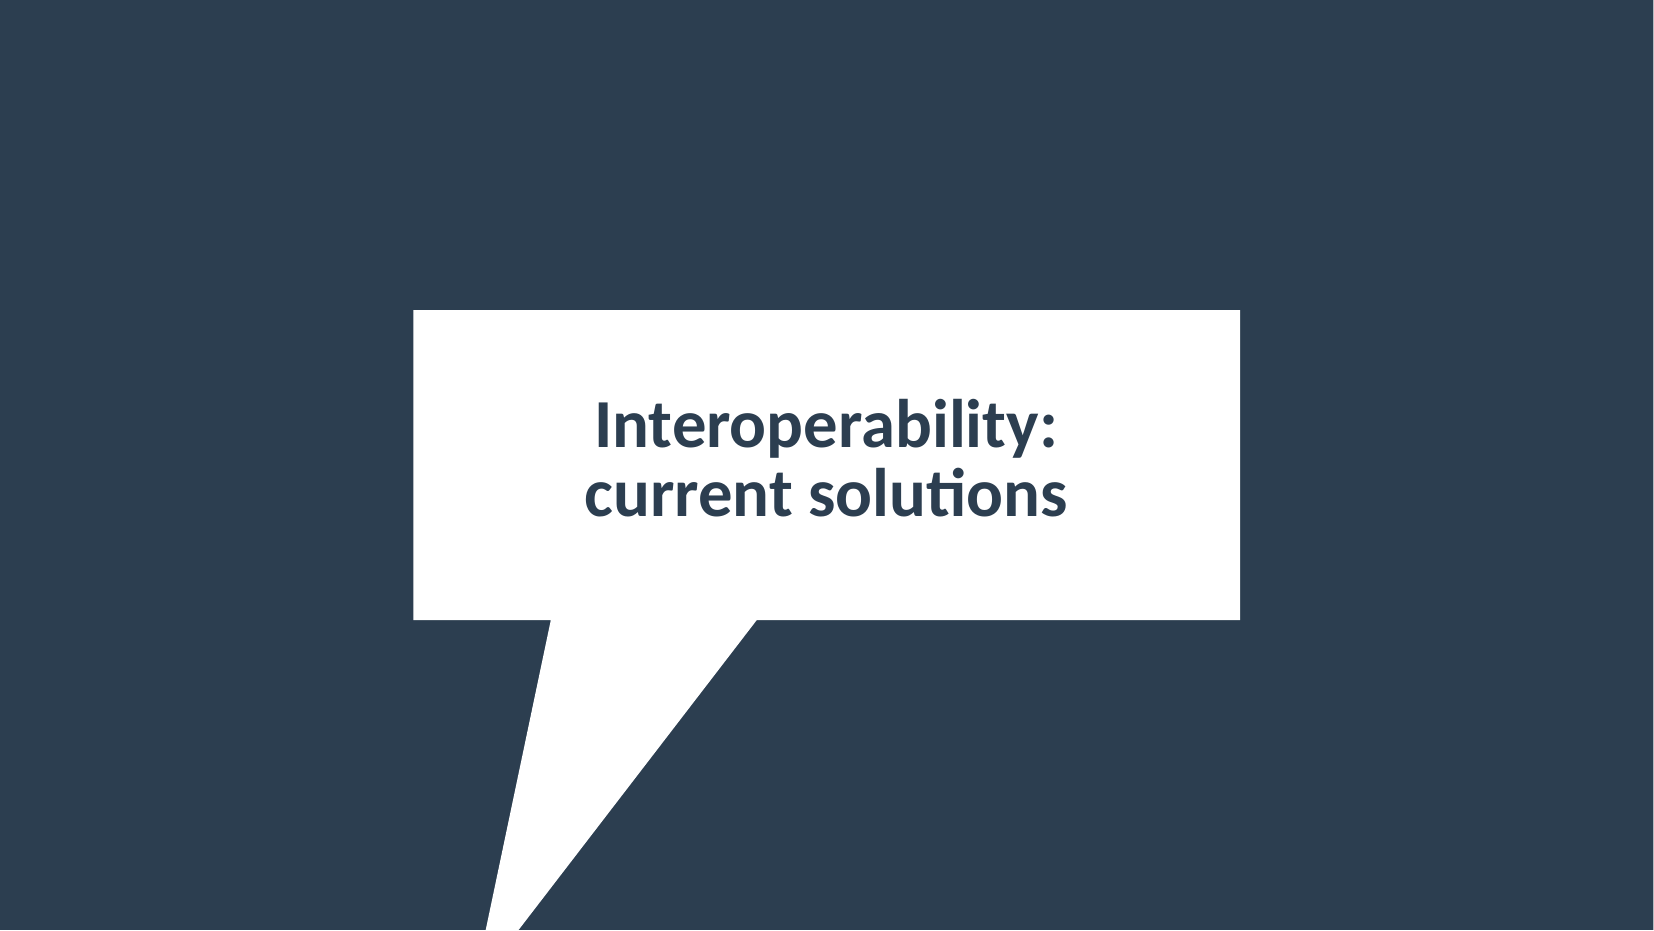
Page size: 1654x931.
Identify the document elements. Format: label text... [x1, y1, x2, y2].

title Interoperability: current solutions [442, 332, 1211, 598]
